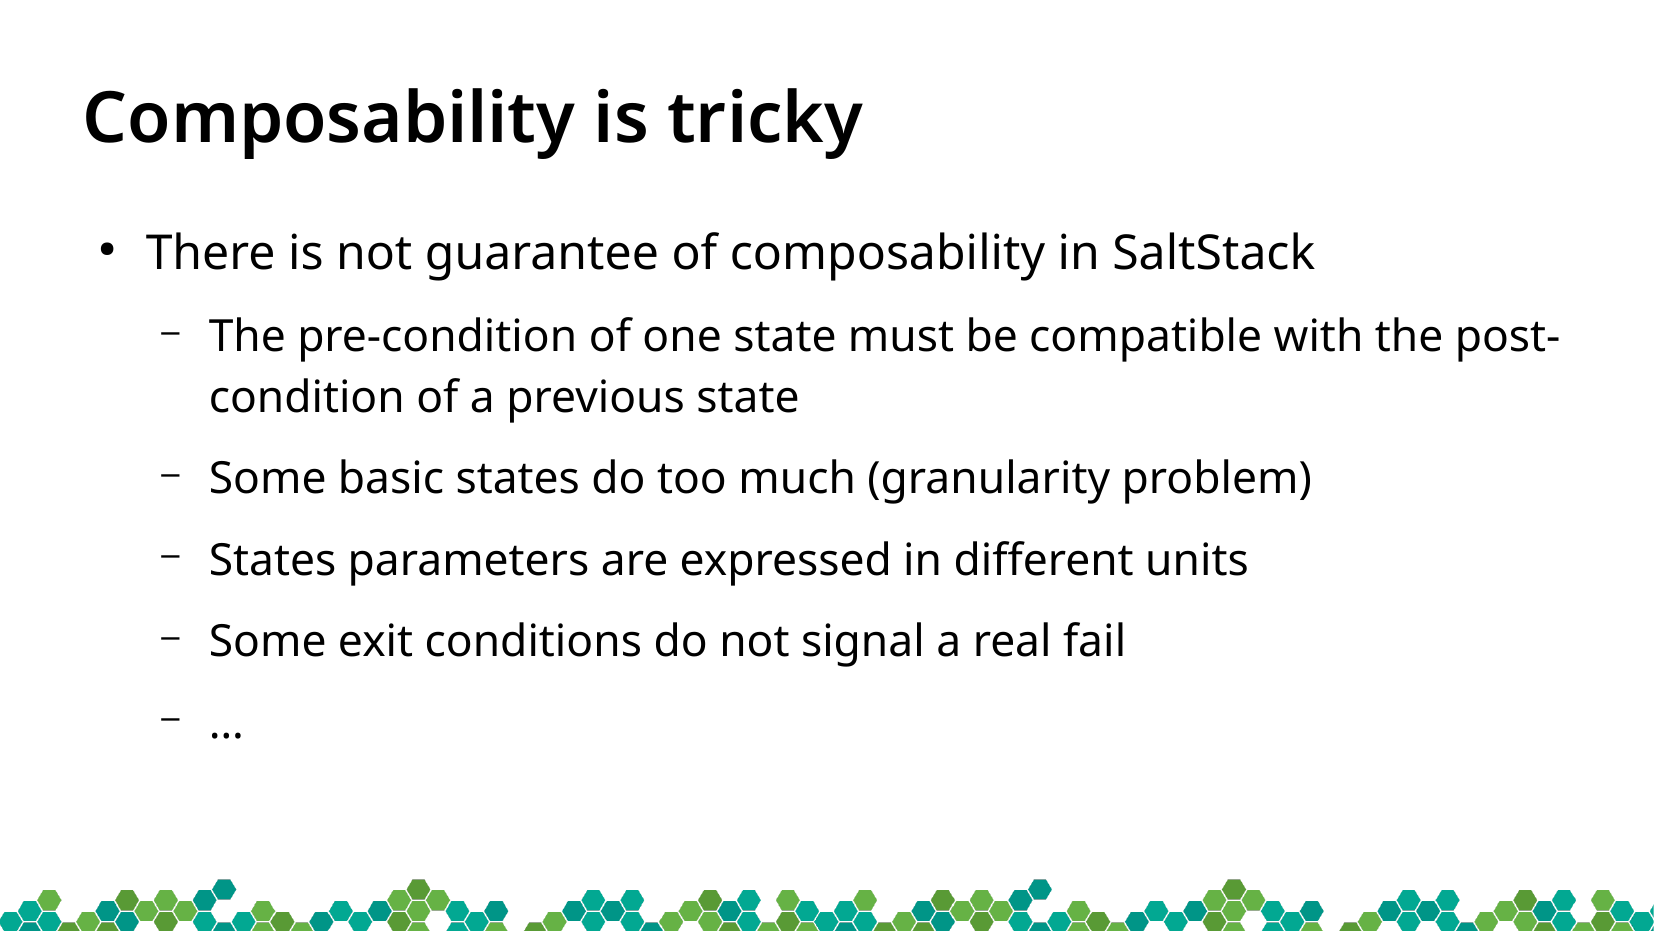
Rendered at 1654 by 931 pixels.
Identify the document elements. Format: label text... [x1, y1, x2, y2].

list There is not guarantee of composability in SaltStack The pre-condition of one state must be compatible with the post-condition of a previous state Some basic states do too much (granularity problem) States parameters are expressed in different units Some exit conditions do not signal a real fail … [82, 217, 1571, 758]
title Composability is tricky [82, 37, 1571, 193]
picture [0, 871, 1654, 931]
